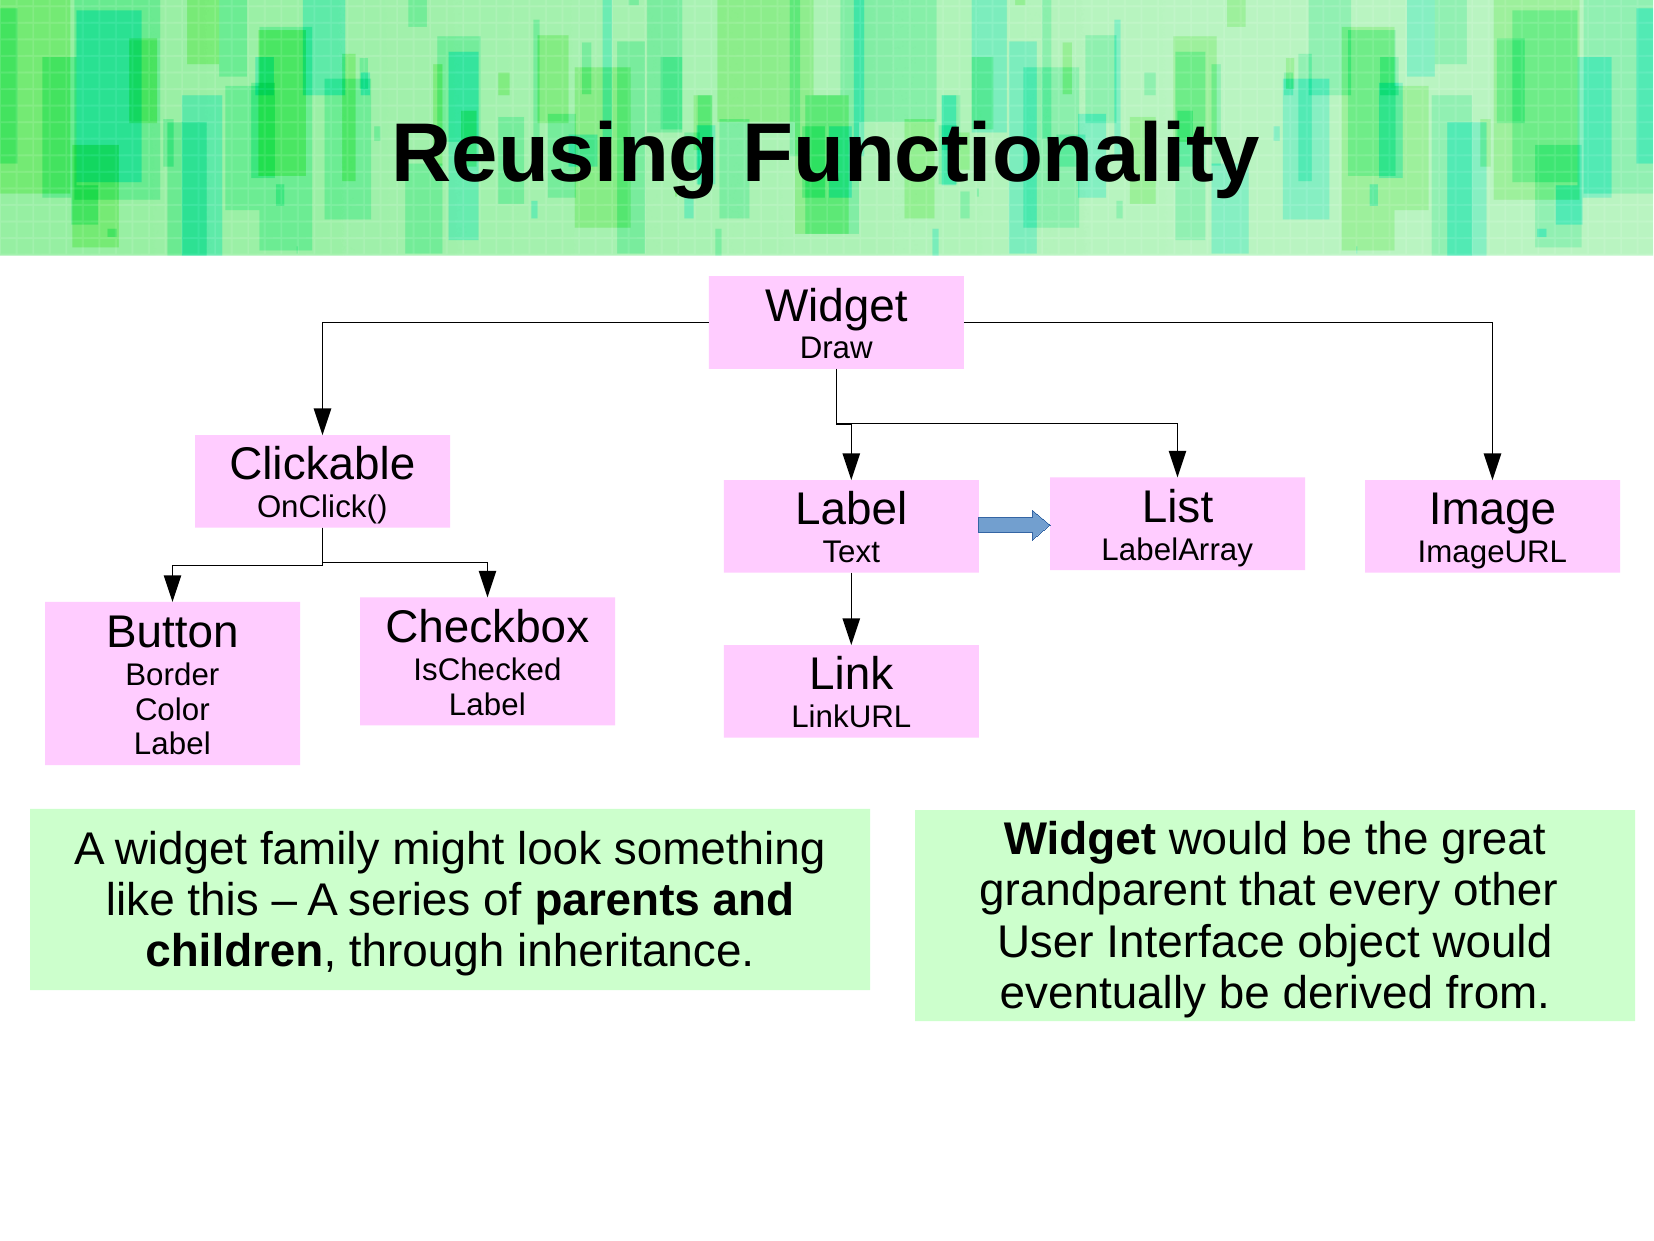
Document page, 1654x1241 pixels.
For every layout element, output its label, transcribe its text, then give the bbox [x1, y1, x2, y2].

title Reusing Functionality [82, 49, 1571, 257]
text_box Label Text [723, 480, 979, 573]
text_box Widget would be the great grandparent that every other User Interface object would eventually be derived from. [915, 810, 1636, 1022]
picture [0, 0, 1654, 1241]
text_box Button Border Color Label [45, 601, 301, 766]
text_box Checkbox IsChecked Label [360, 597, 616, 726]
text_box List LabelArray [1050, 477, 1306, 571]
text_box Link LinkURL [723, 645, 979, 738]
text_box Widget Draw [708, 276, 964, 369]
text_box Image ImageURL [1365, 480, 1621, 573]
text_box A widget family might look something like this – A series of parents and children, through inheritance. [30, 808, 871, 991]
text_box [978, 510, 1051, 541]
text_box Clickable OnClick() [195, 435, 451, 528]
